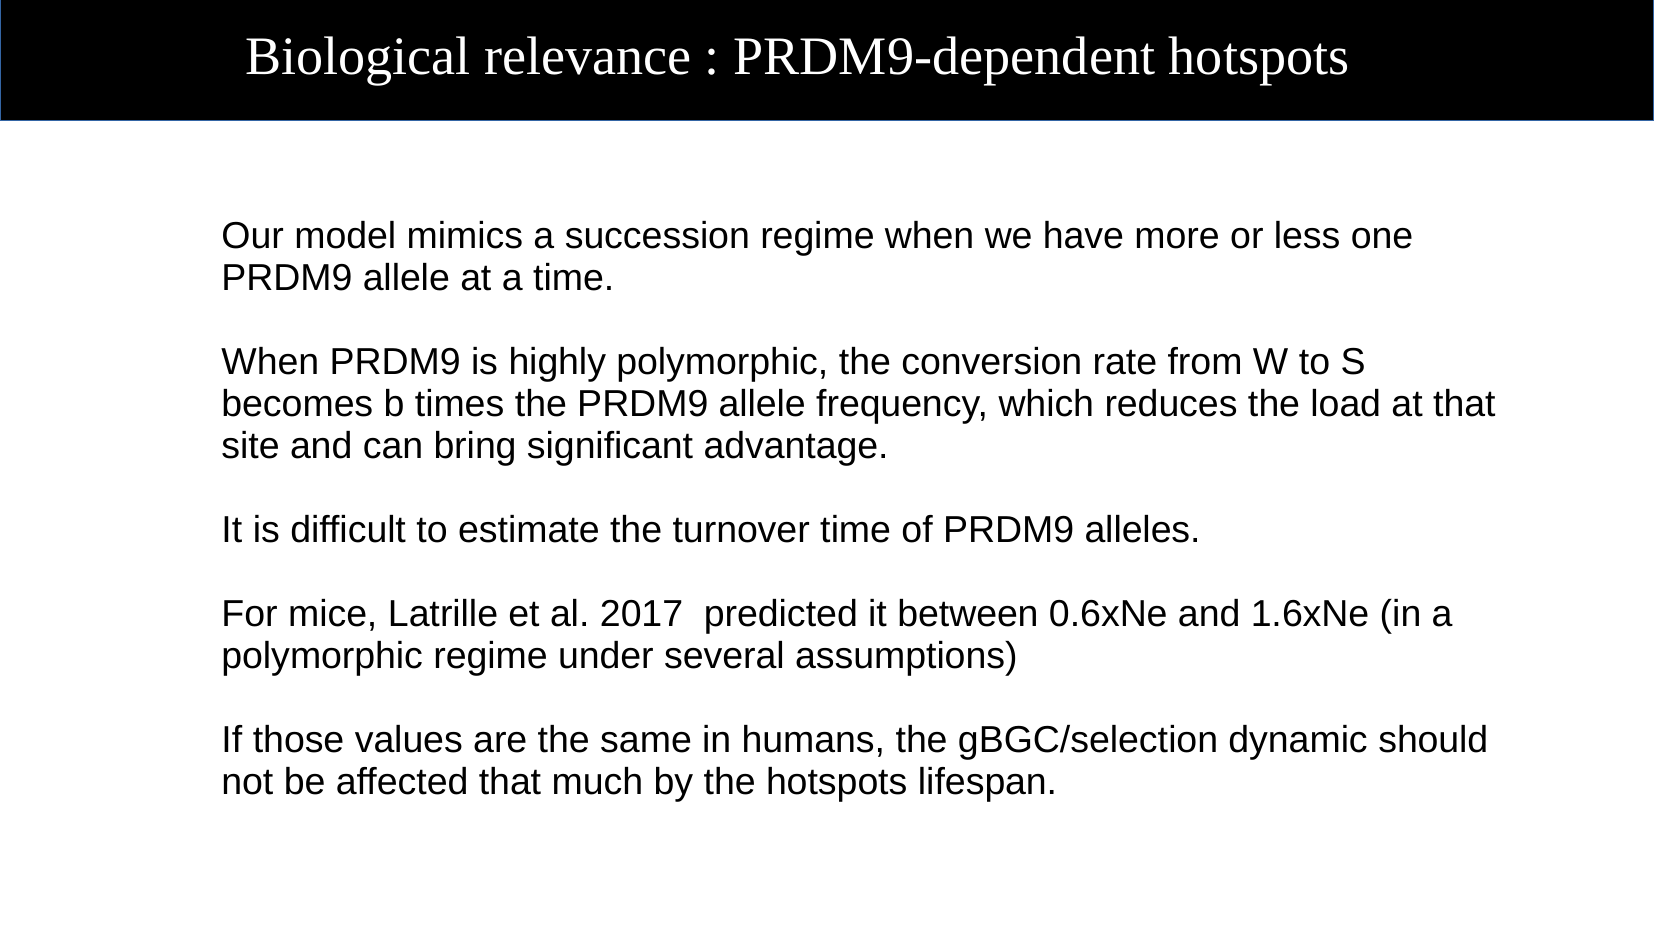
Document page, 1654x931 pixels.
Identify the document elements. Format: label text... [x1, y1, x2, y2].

text_box [0, 0, 1654, 121]
text_box Biological relevance : PRDM9-dependent hotspots [230, 18, 1412, 154]
text_box Our model mimics a succession regime when we have more or less one PRDM9 allele at a time. When PRDM9 is highly polymorphic, the conversion rate from W to S becomes b times the PRDM9 allele frequency, which reduces the load at that site and can bring significant advantage. It is difficult to estimate the turnover time of PRDM9 alleles. For mice, Latrille et al. 2017 predicted it between 0.6xNe and 1.6xNe (in a polymorphic regime under several assumptions) If those values are the same in humans, the gBGC/selection dynamic should not be affected that much by the hotspots lifespan. [206, 165, 1518, 886]
